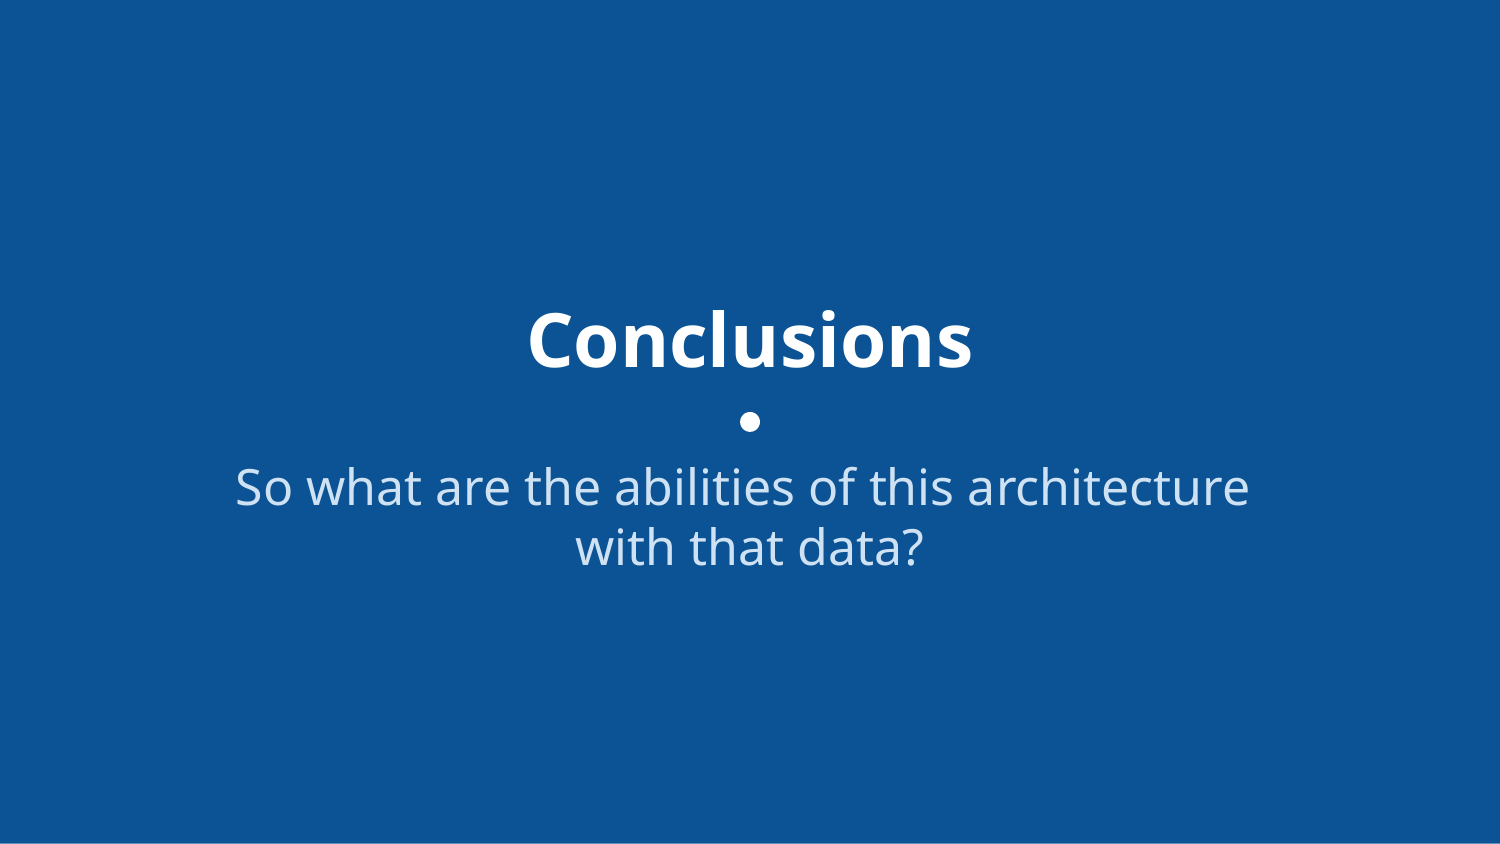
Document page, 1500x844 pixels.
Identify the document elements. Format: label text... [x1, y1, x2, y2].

title Conclusions [63, 252, 1437, 398]
subtitle So what are the abilities of this architecture with that data? [179, 440, 1321, 631]
